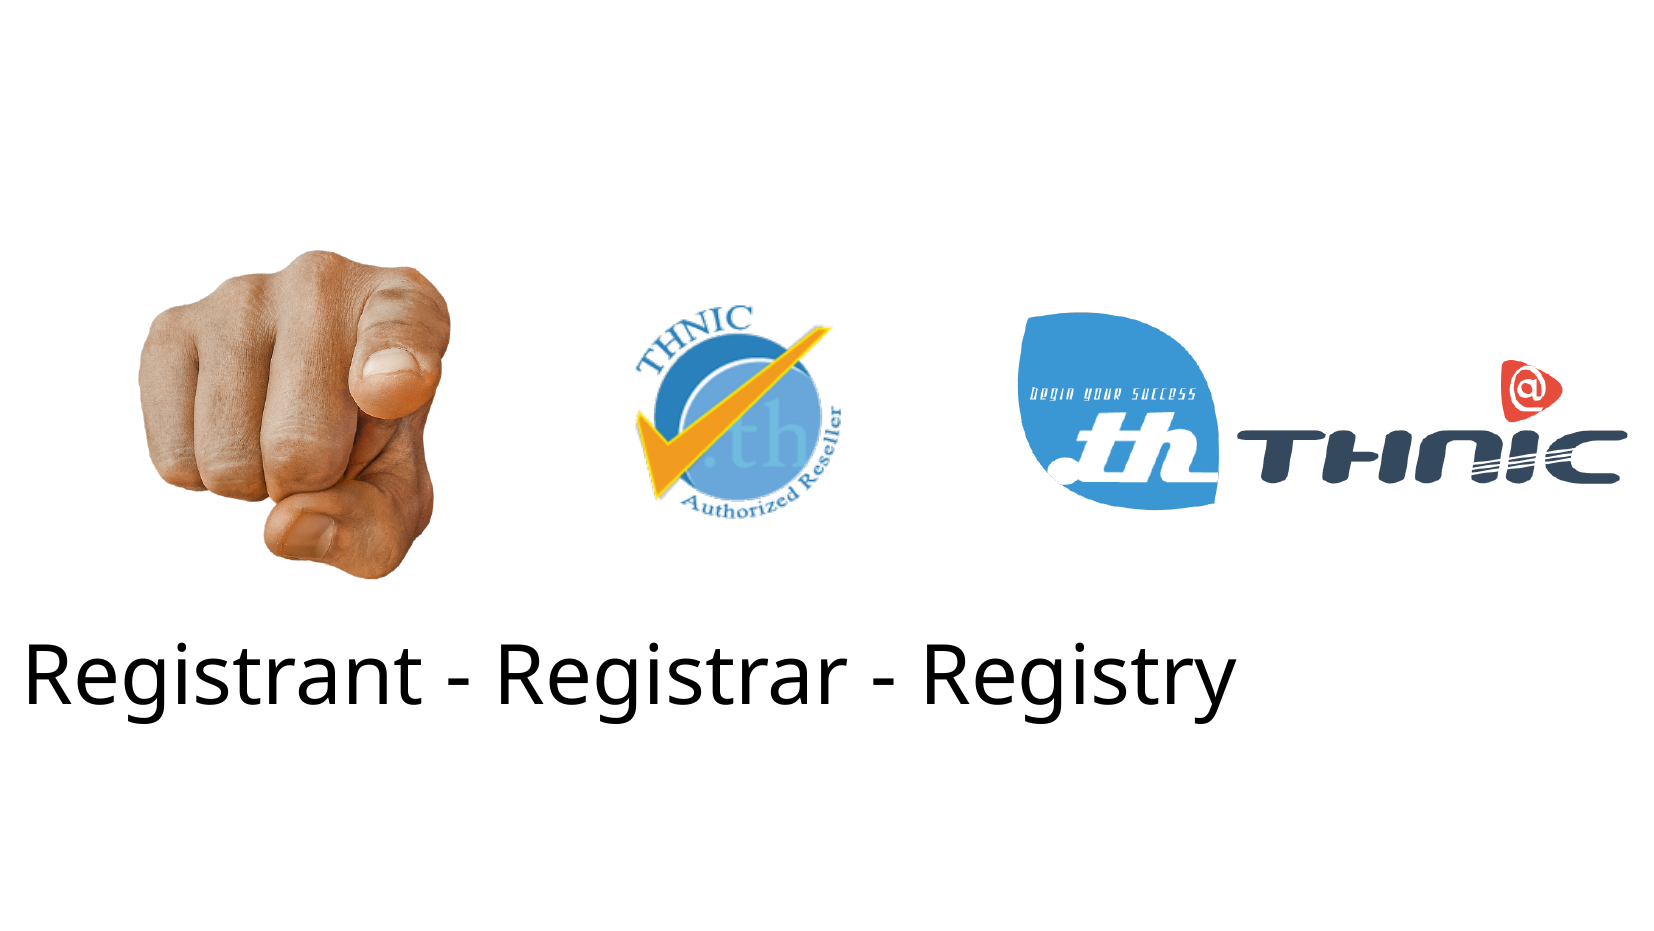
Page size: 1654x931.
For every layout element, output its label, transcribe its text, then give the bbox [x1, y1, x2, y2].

picture [2, 188, 586, 615]
picture [1003, 297, 1642, 526]
picture [620, 295, 855, 530]
title Registrant - Registrar - Registry [0, 615, 1654, 772]
